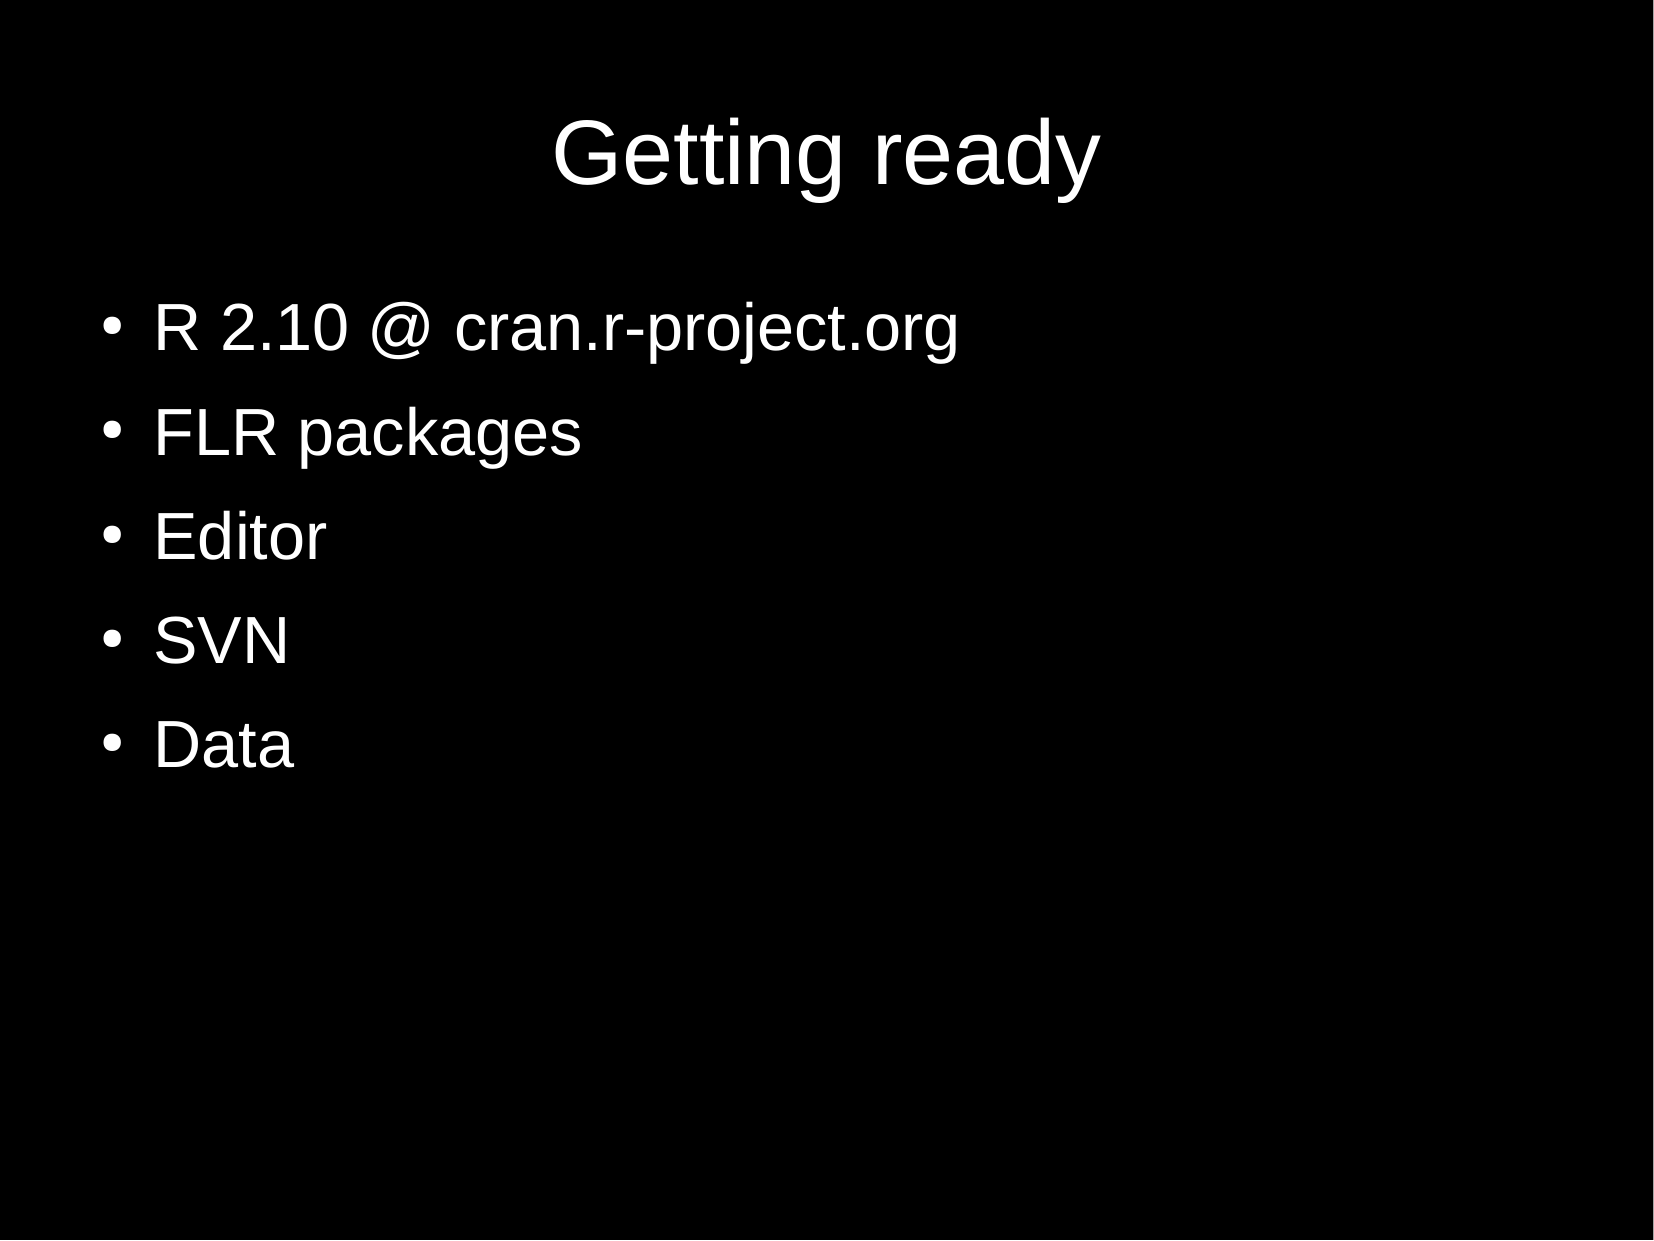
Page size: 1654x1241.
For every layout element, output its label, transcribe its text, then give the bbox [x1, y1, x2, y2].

list R 2.10 @ cran.r-project.org FLR packages Editor SVN Data [82, 290, 1571, 1109]
title Getting ready [82, 49, 1571, 257]
